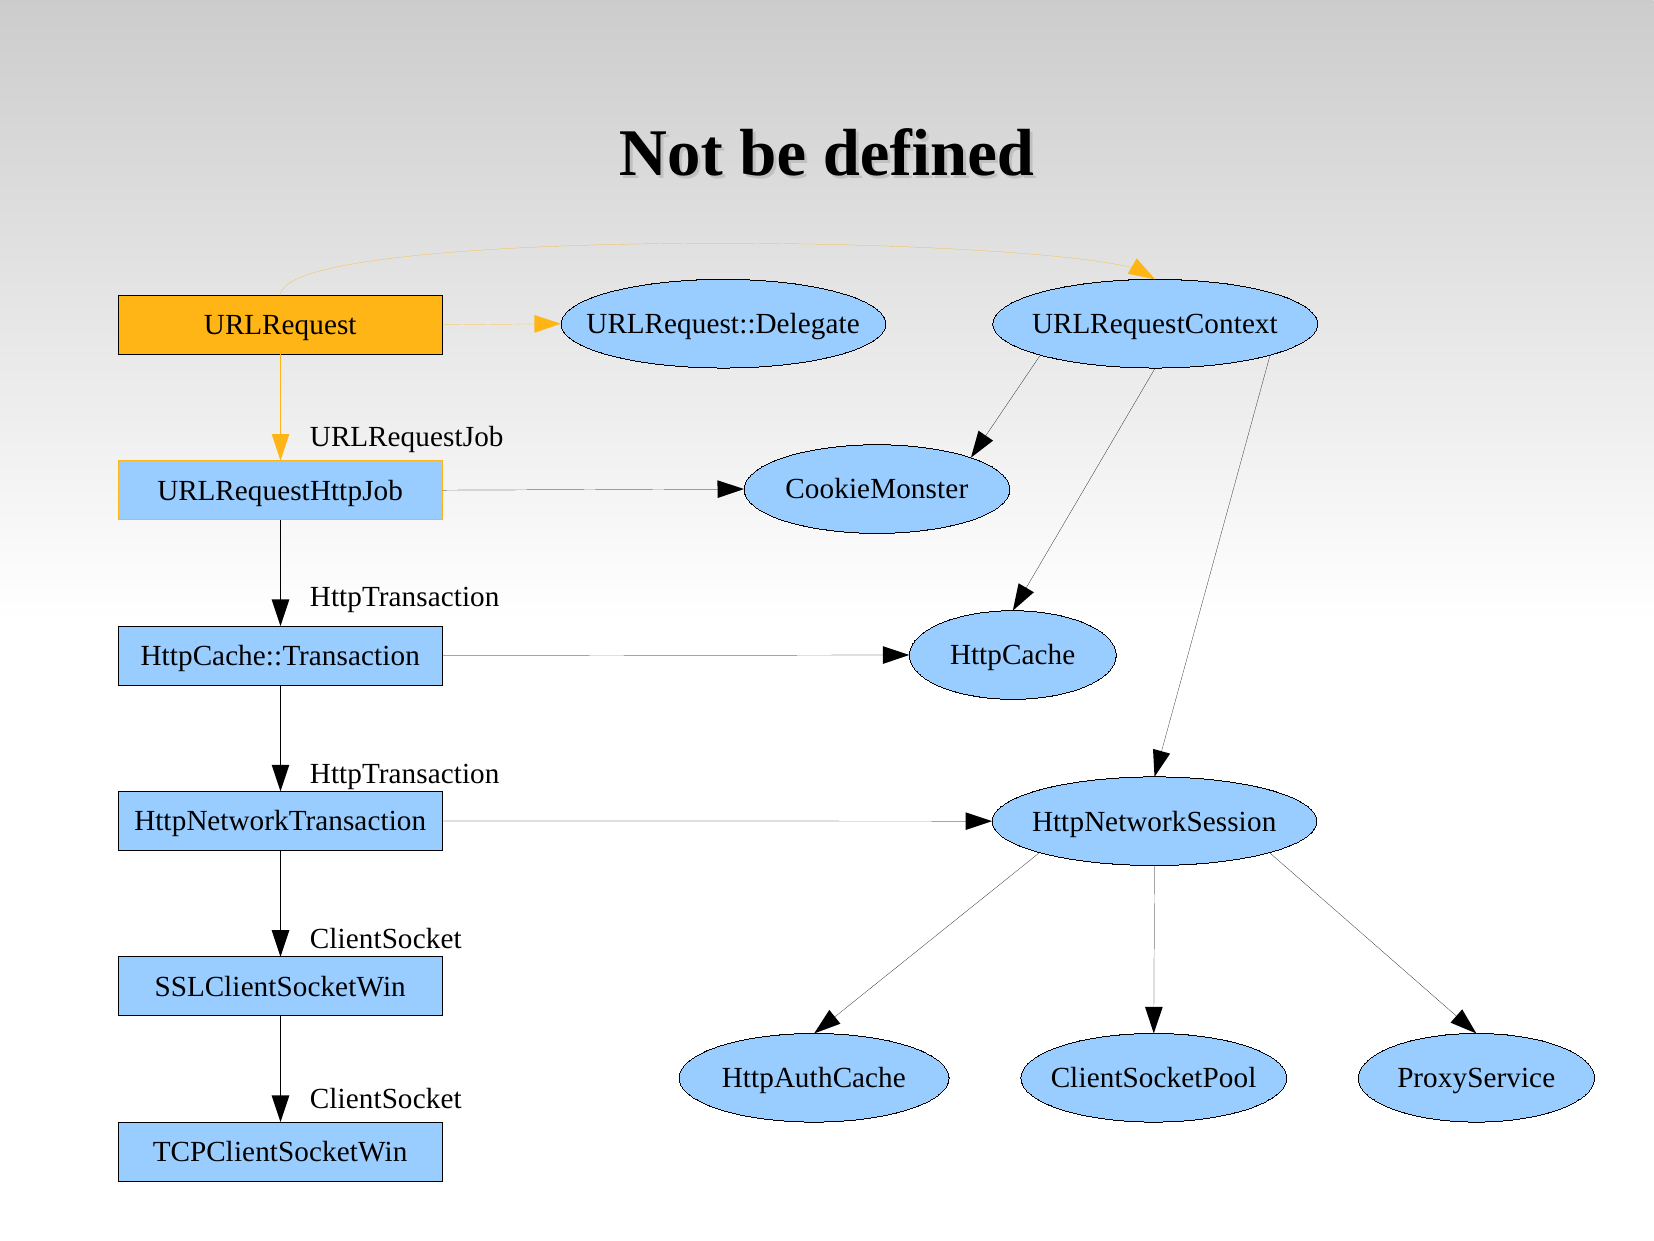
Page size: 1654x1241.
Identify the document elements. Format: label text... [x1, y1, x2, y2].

title Not be defined [82, 56, 1571, 250]
text_box CookieMonster [744, 444, 1010, 534]
text_box URLRequestJob [295, 413, 562, 461]
text_box ClientSocket [295, 1074, 562, 1123]
text_box SSLClientSocketWin [118, 956, 443, 1016]
text_box HttpAuthCache [679, 1033, 950, 1123]
title Not be defined [502, 244, 951, 250]
text_box ProxyService [1358, 1033, 1595, 1123]
text_box TCPClientSocketWin [118, 1122, 443, 1182]
text_box HttpCache [909, 610, 1117, 700]
text_box URLRequest [118, 295, 443, 355]
text_box URLRequestContext [992, 279, 1318, 369]
text_box ClientSocketPool [1020, 1033, 1287, 1123]
text_box URLRequest::Delegate [561, 279, 886, 369]
text_box HttpNetworkSession [992, 776, 1317, 866]
text_box HttpTransaction [295, 750, 562, 798]
text_box HttpTransaction [295, 573, 562, 621]
text_box ClientSocket [295, 915, 562, 963]
text_box HttpNetworkTransaction [118, 791, 443, 851]
text_box HttpCache::Transaction [118, 626, 443, 686]
text_box URLRequestHttpJob [118, 460, 443, 520]
